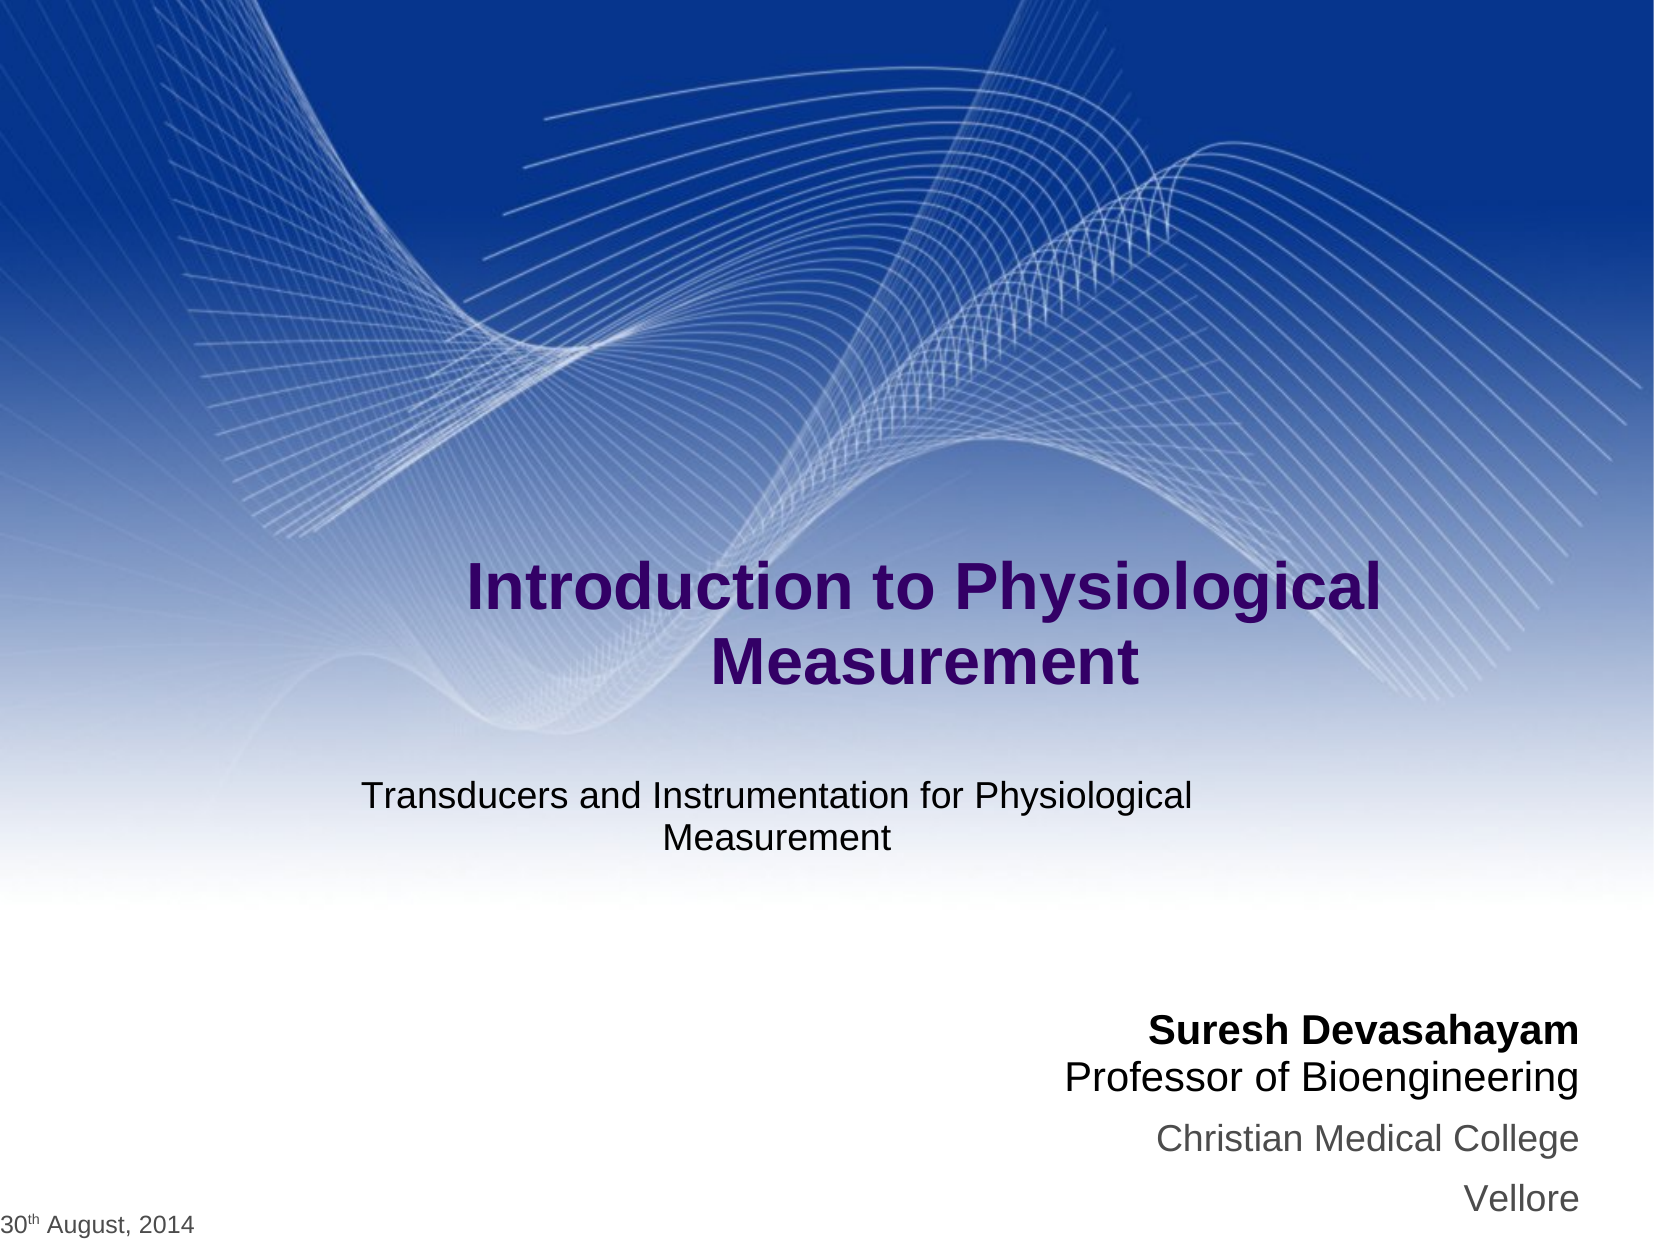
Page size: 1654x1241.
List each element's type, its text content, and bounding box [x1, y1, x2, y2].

title Introduction to Physiological Measurement [118, 442, 1400, 707]
picture [0, 0, 1654, 1241]
subtitle Transducers and Instrumentation for Physiological Measurement [165, 708, 1208, 964]
